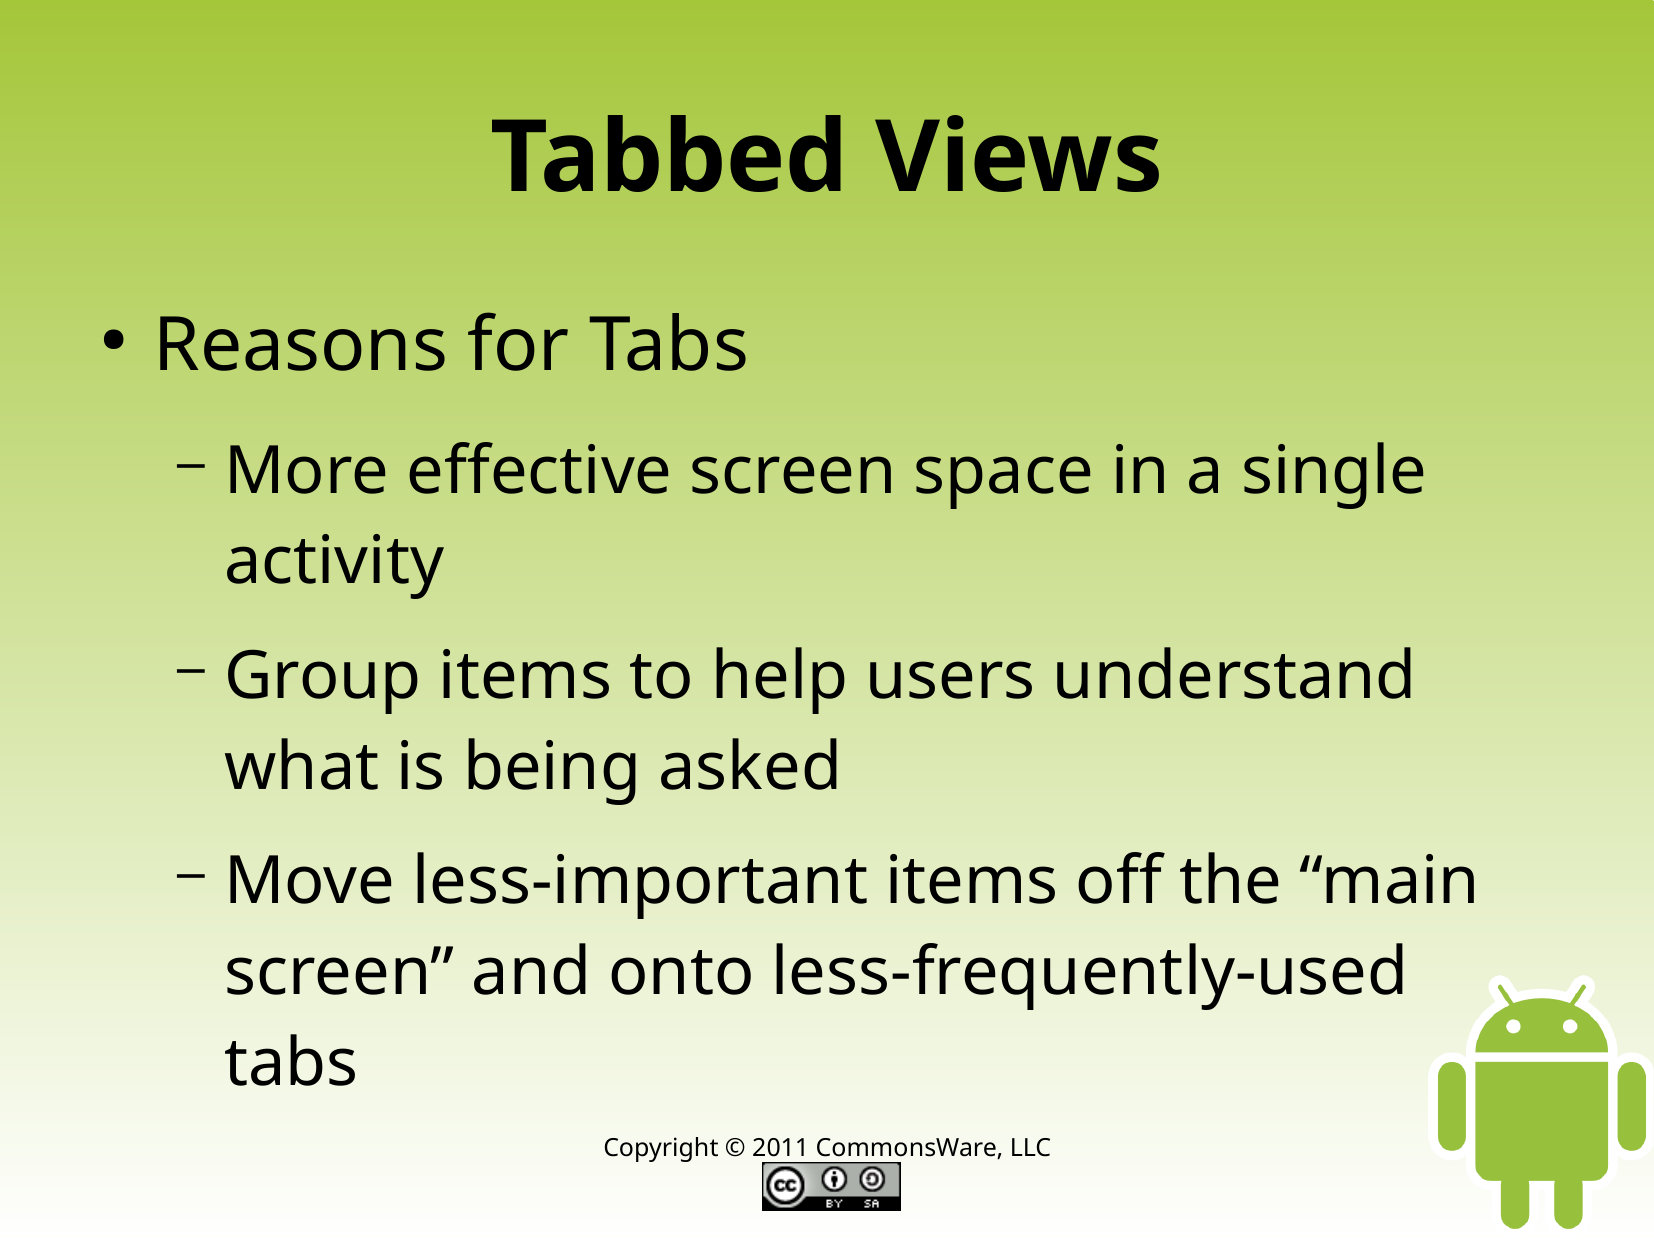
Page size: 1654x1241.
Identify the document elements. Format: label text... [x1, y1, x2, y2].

title Tabbed Views [82, 49, 1571, 257]
list Reasons for Tabs More effective screen space in a single activity Group items to help users understand what is being asked Move less-important items off the “main screen” and onto less-frequently-used tabs [82, 290, 1538, 1126]
picture [762, 1162, 901, 1211]
picture [1428, 975, 1654, 1238]
